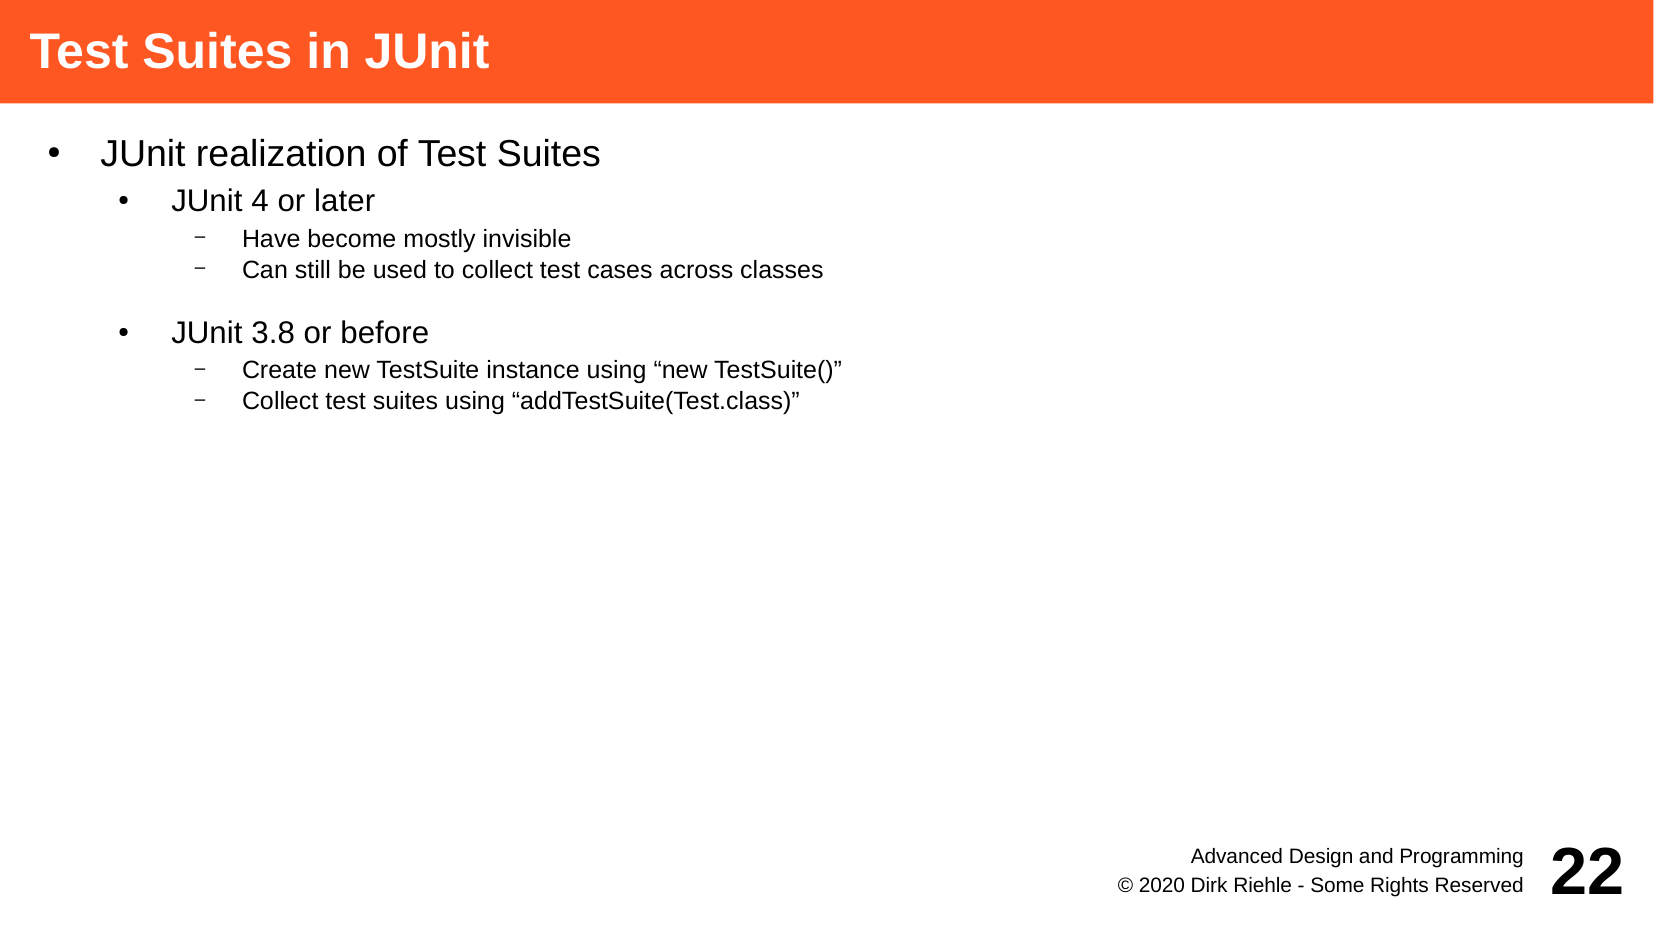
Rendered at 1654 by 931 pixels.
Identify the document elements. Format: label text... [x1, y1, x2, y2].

title Test Suites in JUnit [0, 0, 1654, 104]
list JUnit realization of Test Suites JUnit 4 or later Have become mostly invisible Can still be used to collect test cases across classes JUnit 3.8 or before Create new TestSuite instance using “new TestSuite()” Collect test suites using “addTestSuite(Test.class)” [29, 132, 1625, 813]
